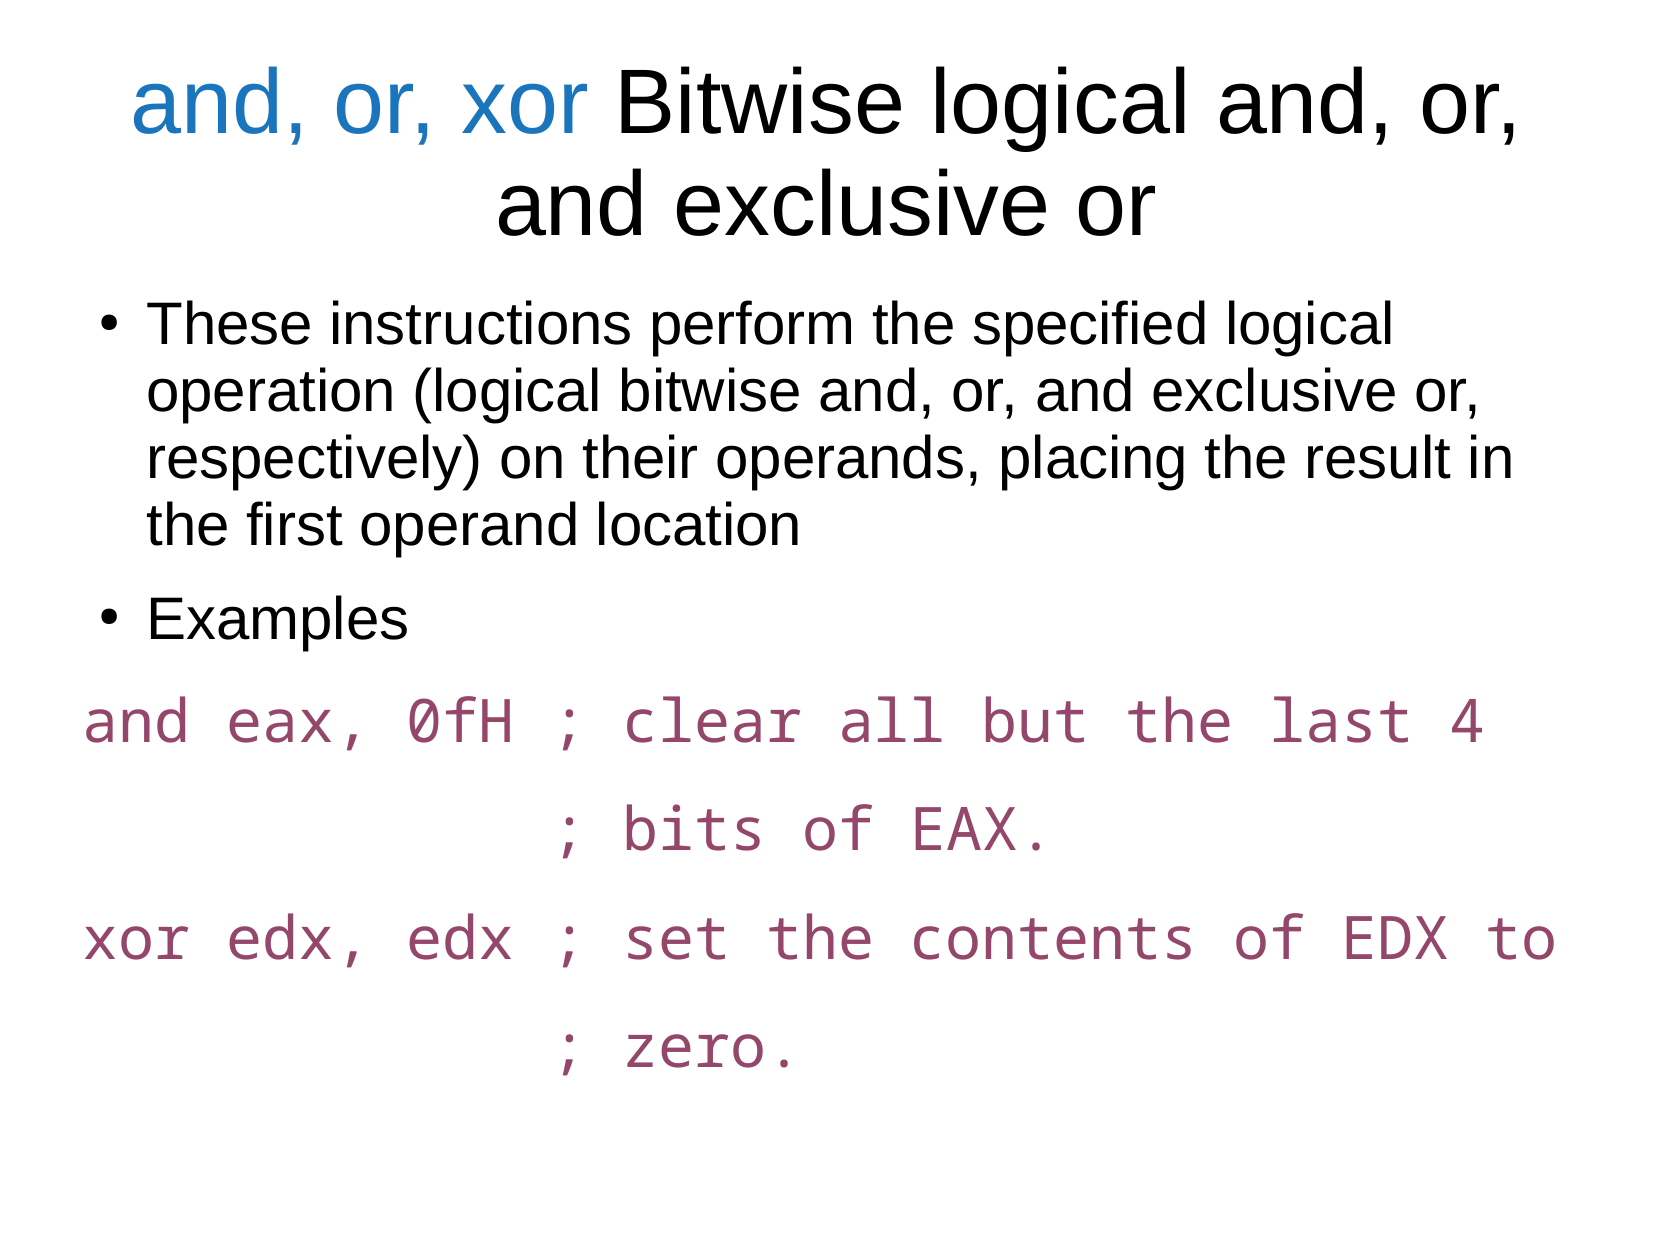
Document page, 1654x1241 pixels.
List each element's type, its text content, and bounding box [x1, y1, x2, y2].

list These instructions perform the specified logical operation (logical bitwise and, or, and exclusive or, respectively) on their operands, placing the result in the first operand location Examples and eax, 0fH ; clear all but the last 4 ; bits of EAX. xor edx, edx ; set the contents of EDX to ; zero. [82, 290, 1571, 1163]
title and, or, xor Bitwise logical and, or, and exclusive or [82, 49, 1571, 257]
